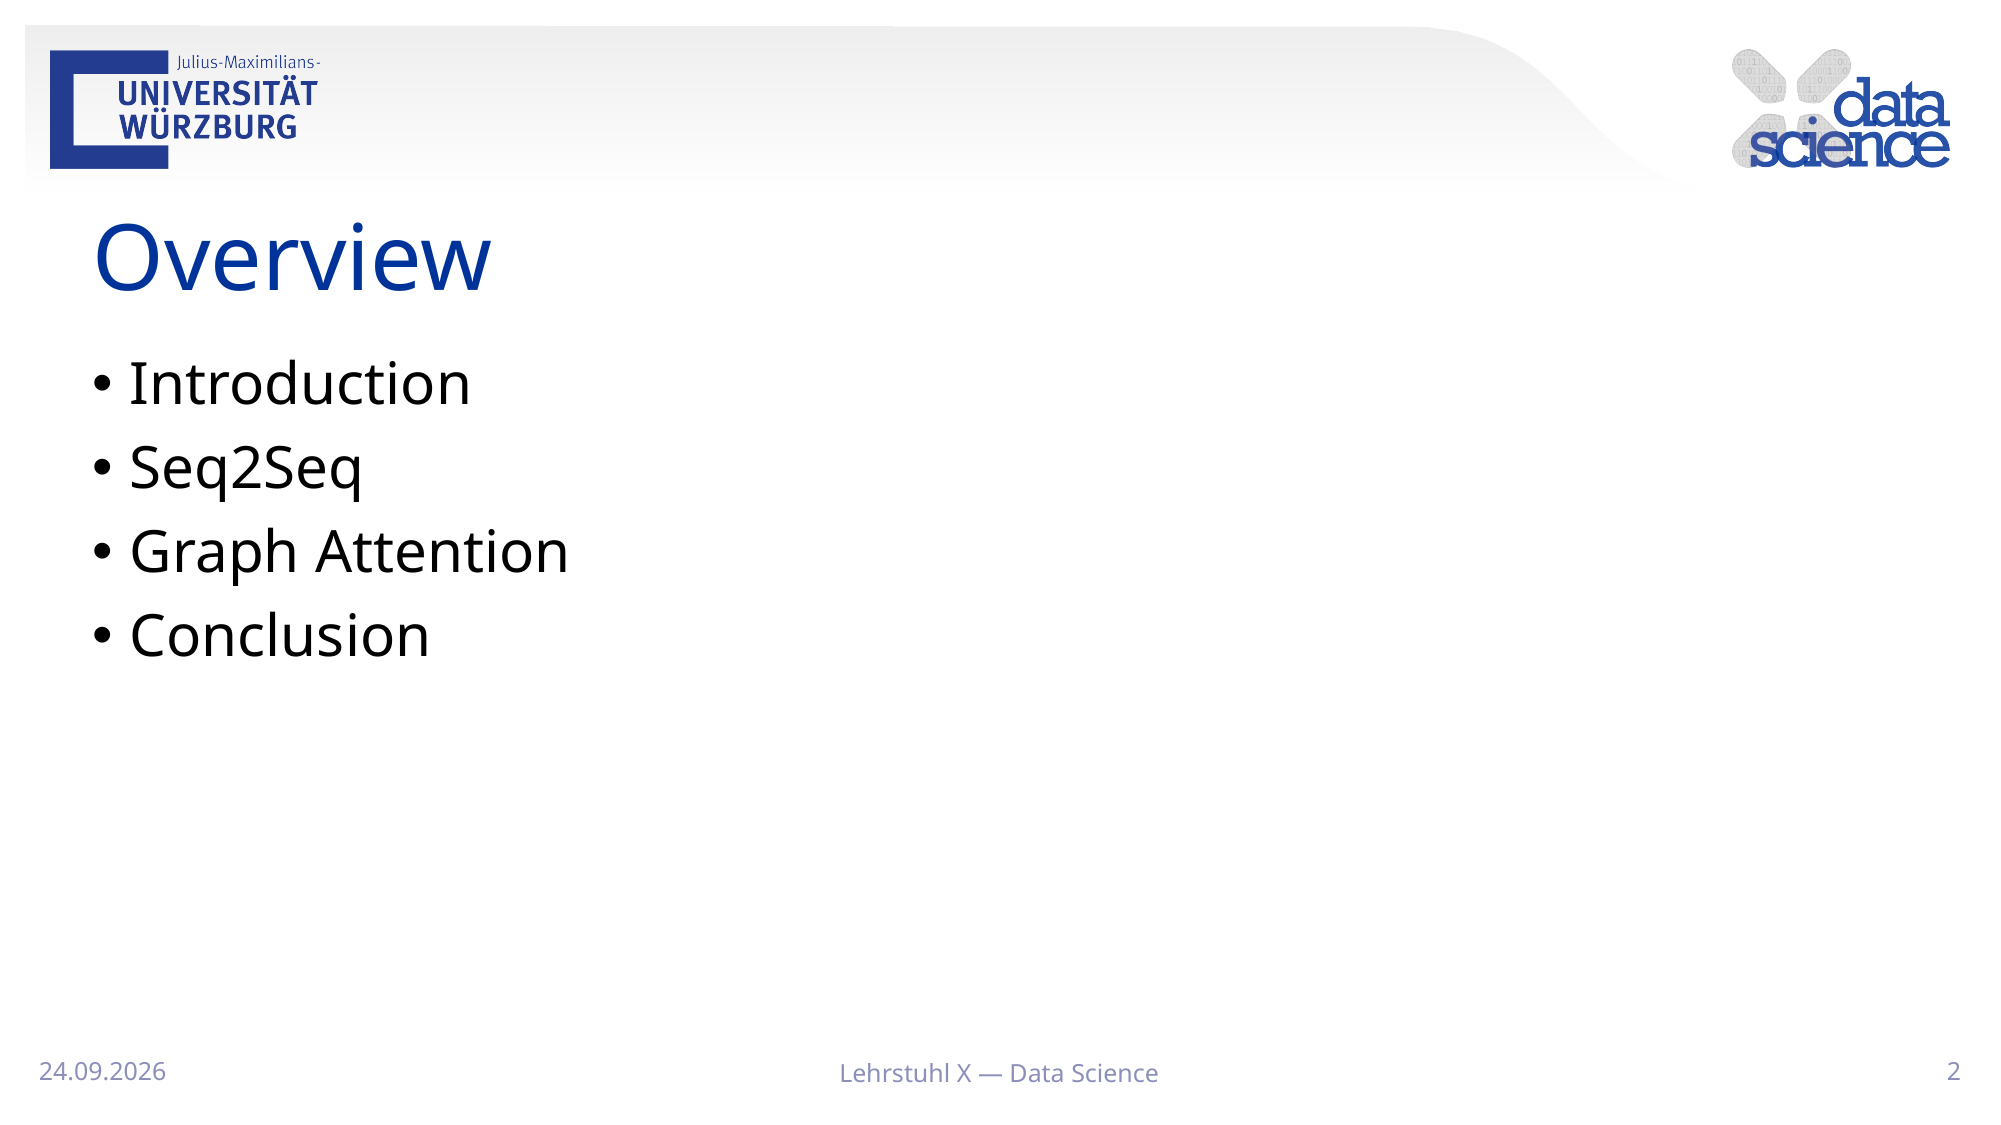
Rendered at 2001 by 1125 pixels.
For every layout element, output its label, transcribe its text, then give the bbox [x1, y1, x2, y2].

picture [50, 50, 321, 169]
list Introduction Seq2Seq Graph Attention Conclusion [77, 347, 1901, 1014]
slide_number <number> [1526, 1042, 1976, 1103]
footer Lehrstuhl X — Data Science [488, 1042, 1511, 1103]
slide_number 29.11.2021 [23, 1042, 474, 1103]
title Overview [77, 198, 1901, 324]
picture [1732, 49, 1950, 168]
